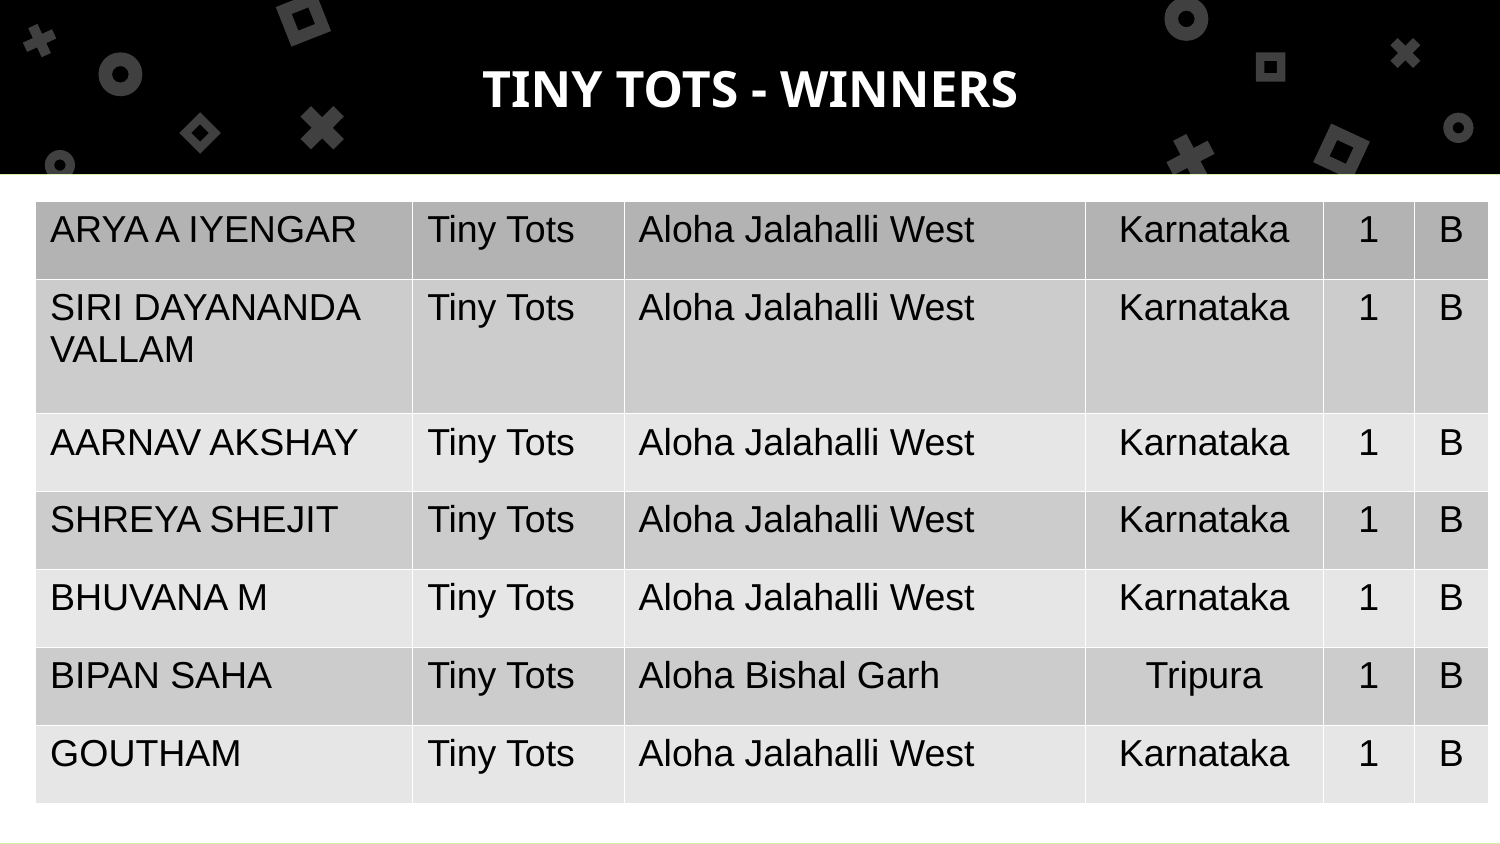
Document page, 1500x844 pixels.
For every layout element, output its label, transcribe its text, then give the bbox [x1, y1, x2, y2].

table_header ARYA A IYENGAR [36, 202, 412, 279]
table_cell GOUTHAM [36, 726, 412, 803]
table_cell Aloha Jalahalli West [625, 726, 1085, 803]
table_cell 1 [1324, 492, 1414, 569]
table_cell AARNAV AKSHAY [36, 414, 412, 491]
table_cell Karnataka [1086, 492, 1323, 569]
table_cell Karnataka [1086, 726, 1323, 803]
table_cell 1 [1324, 280, 1414, 413]
table_cell B [1415, 726, 1488, 803]
table_cell 1 [1324, 648, 1414, 725]
table_cell Tripura [1086, 648, 1323, 725]
table_cell Aloha Bishal Garh [625, 648, 1085, 725]
table_cell 1 [1324, 570, 1414, 647]
table_cell 1 [1324, 414, 1414, 491]
table_cell BHUVANA M [36, 570, 412, 647]
table_cell B [1415, 648, 1488, 725]
table_cell Tiny Tots [413, 726, 624, 803]
table_cell SHREYA SHEJIT [36, 492, 412, 569]
table_header Aloha Jalahalli West [625, 202, 1085, 279]
table_cell Karnataka [1086, 570, 1323, 647]
table_cell B [1415, 570, 1488, 647]
table_cell SIRI DAYANANDA VALLAM [36, 280, 412, 413]
table_cell BIPAN SAHA [36, 648, 412, 725]
table_cell Tiny Tots [413, 492, 624, 569]
table_cell B [1415, 492, 1488, 569]
table_cell Karnataka [1086, 414, 1323, 491]
table_header Karnataka [1086, 202, 1323, 279]
table_cell Tiny Tots [413, 570, 624, 647]
table_cell Aloha Jalahalli West [625, 280, 1085, 413]
table_cell B [1415, 280, 1488, 413]
table_cell Karnataka [1086, 280, 1323, 413]
table_cell Tiny Tots [413, 280, 624, 413]
table_cell Aloha Jalahalli West [625, 570, 1085, 647]
table_cell B [1415, 414, 1488, 491]
table_header Tiny Tots [413, 202, 624, 279]
table_header 1 [1324, 202, 1414, 279]
table_cell Tiny Tots [413, 648, 624, 725]
table_cell Aloha Jalahalli West [625, 492, 1085, 569]
table_cell 1 [1324, 726, 1414, 803]
table_cell Aloha Jalahalli West [625, 414, 1085, 491]
table_cell Tiny Tots [413, 414, 624, 491]
text_box TINY TOTS - WINNERS [75, 0, 1425, 175]
table_header B [1415, 202, 1488, 279]
